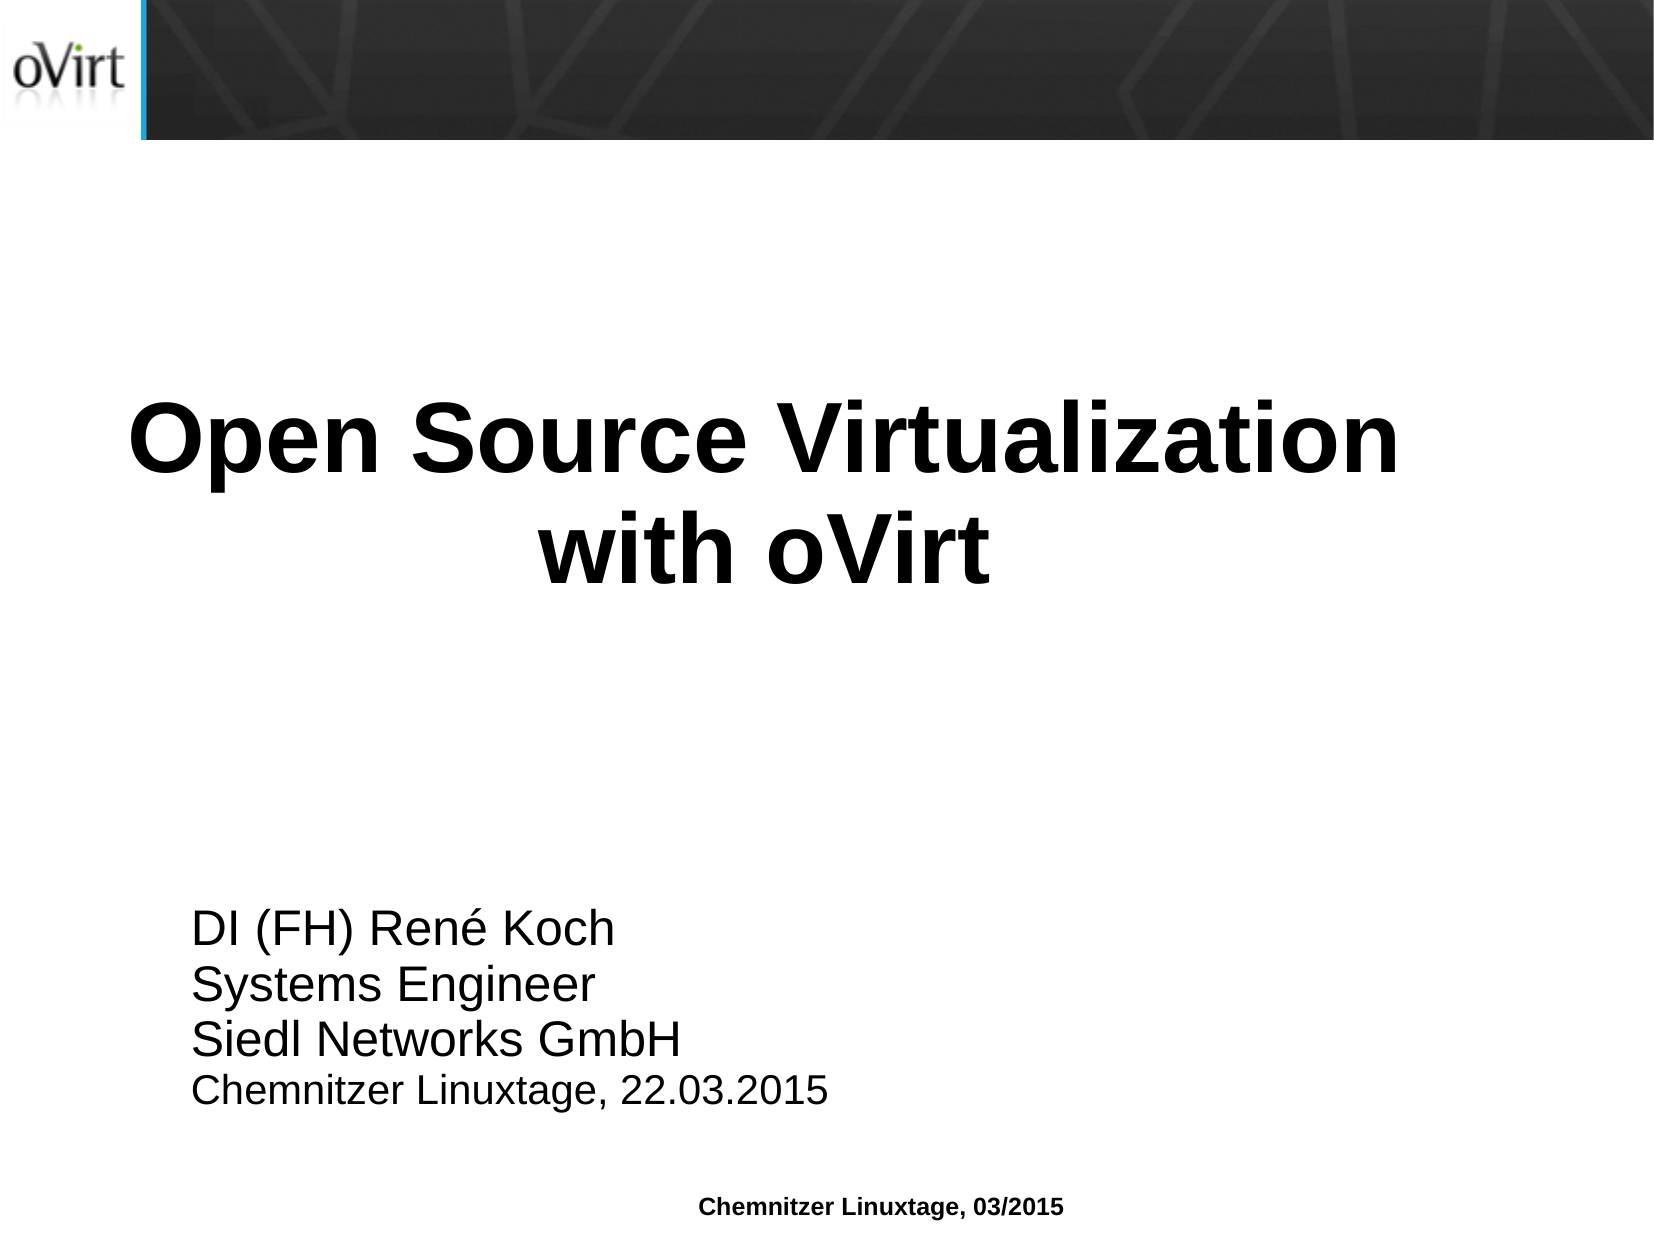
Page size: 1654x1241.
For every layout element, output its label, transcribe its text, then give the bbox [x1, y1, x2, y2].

text_box Open Source Virtualization with oVirt [112, 374, 1549, 613]
text_box DI (FH) René Koch Systems Engineer Siedl Networks GmbH Chemnitzer Linuxtage, 22.03.2015 [176, 669, 1549, 1122]
picture [0, 0, 1654, 140]
